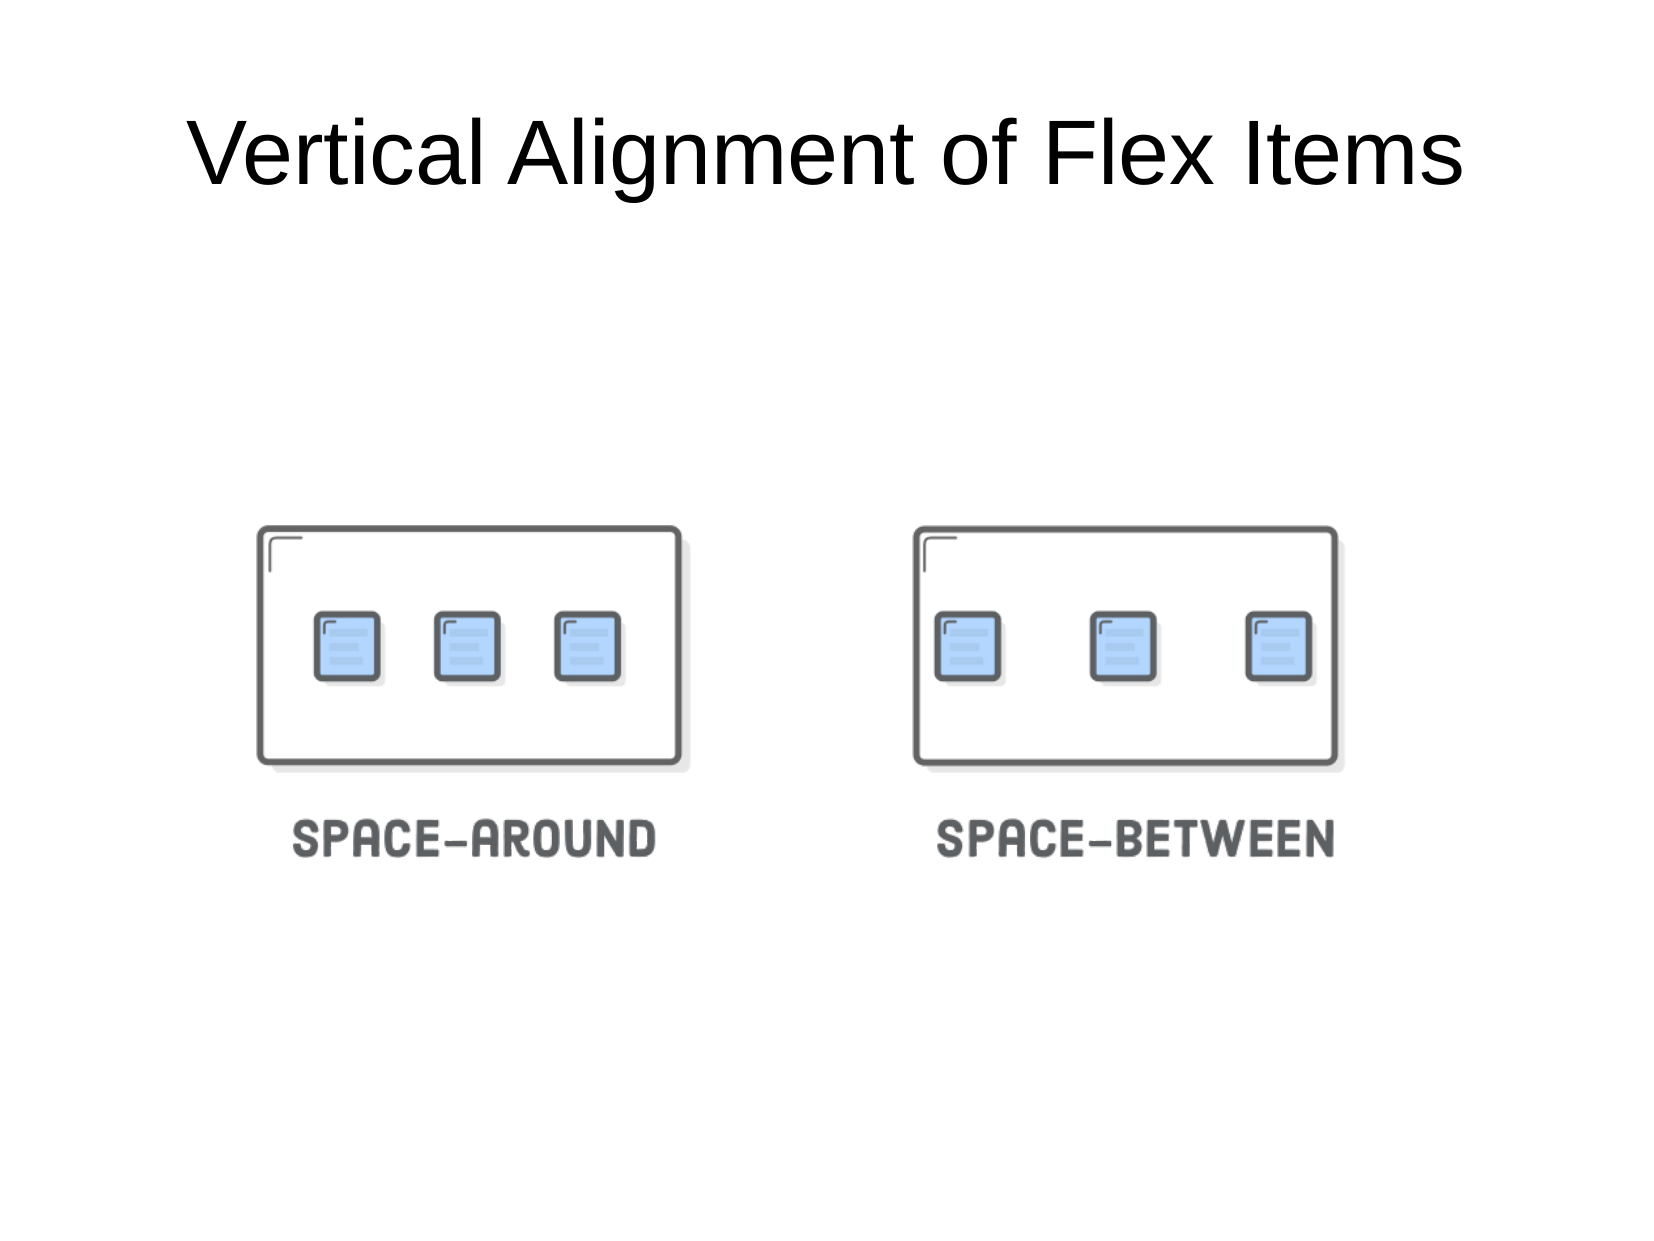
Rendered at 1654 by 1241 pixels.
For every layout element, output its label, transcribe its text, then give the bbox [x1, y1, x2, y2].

picture [190, 464, 1408, 917]
title Vertical Alignment of Flex Items [82, 49, 1571, 257]
